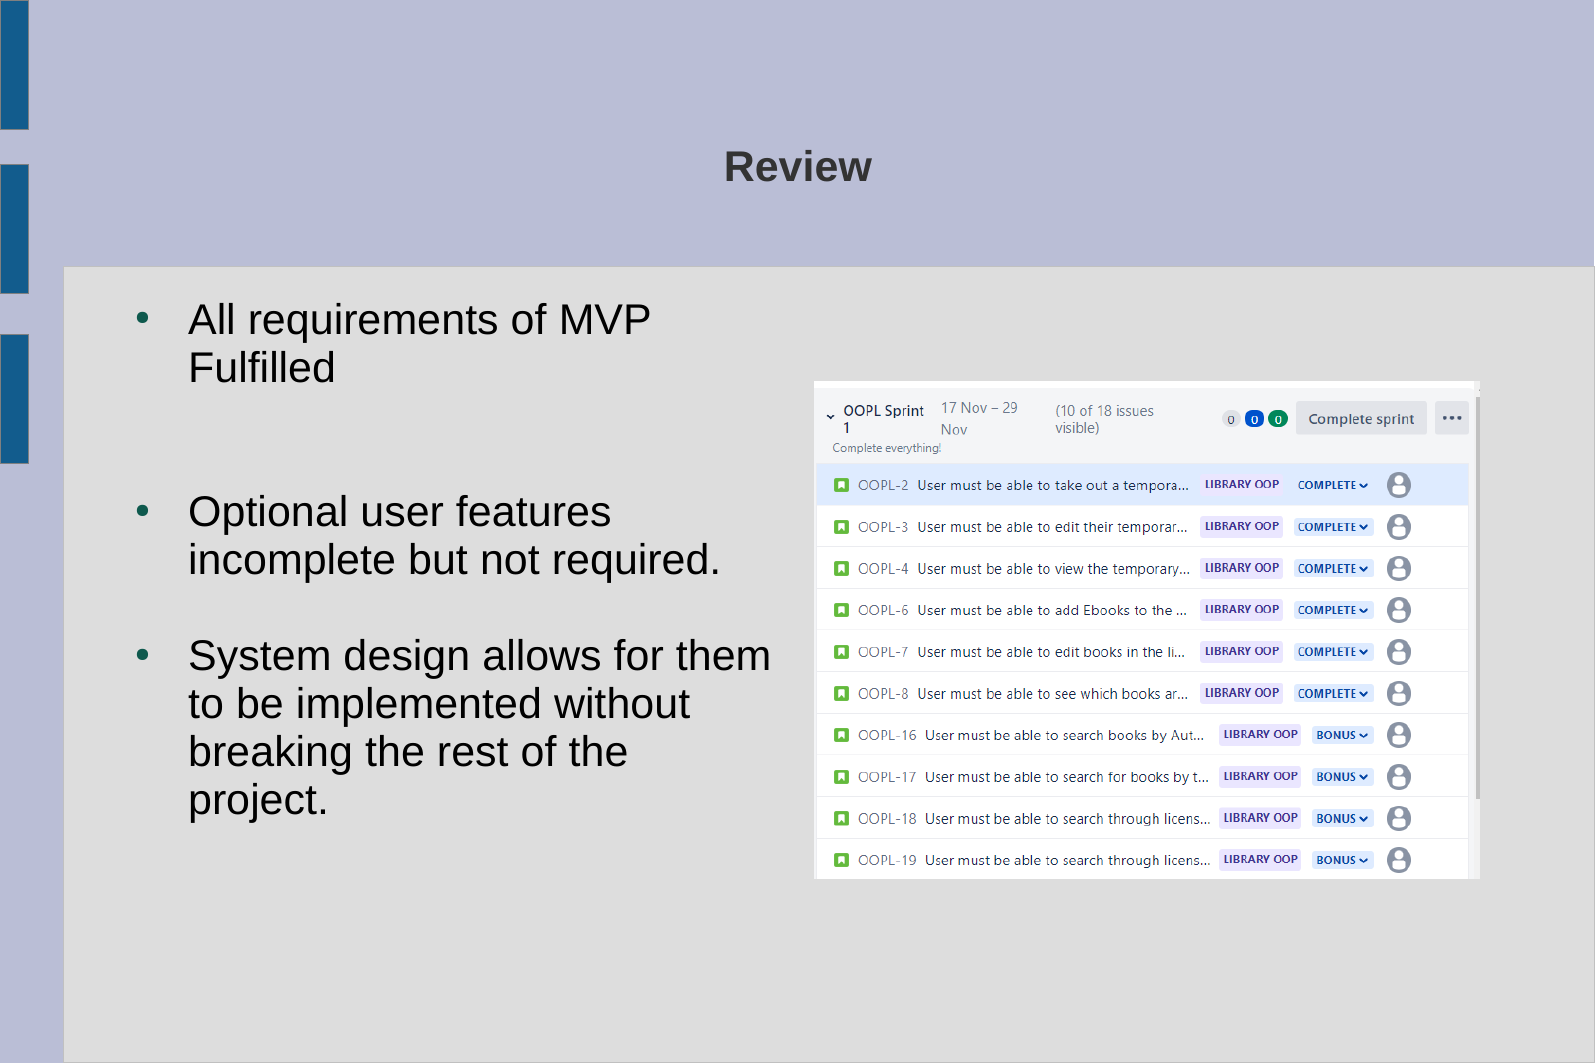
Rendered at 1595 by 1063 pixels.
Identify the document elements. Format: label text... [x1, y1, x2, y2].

title Review [117, 78, 1479, 256]
picture [814, 381, 1480, 879]
list All requirements of MVP Fulfilled Optional user features incomplete but not required. System design allows for them to be implemented without breaking the rest of the project. [117, 295, 782, 966]
